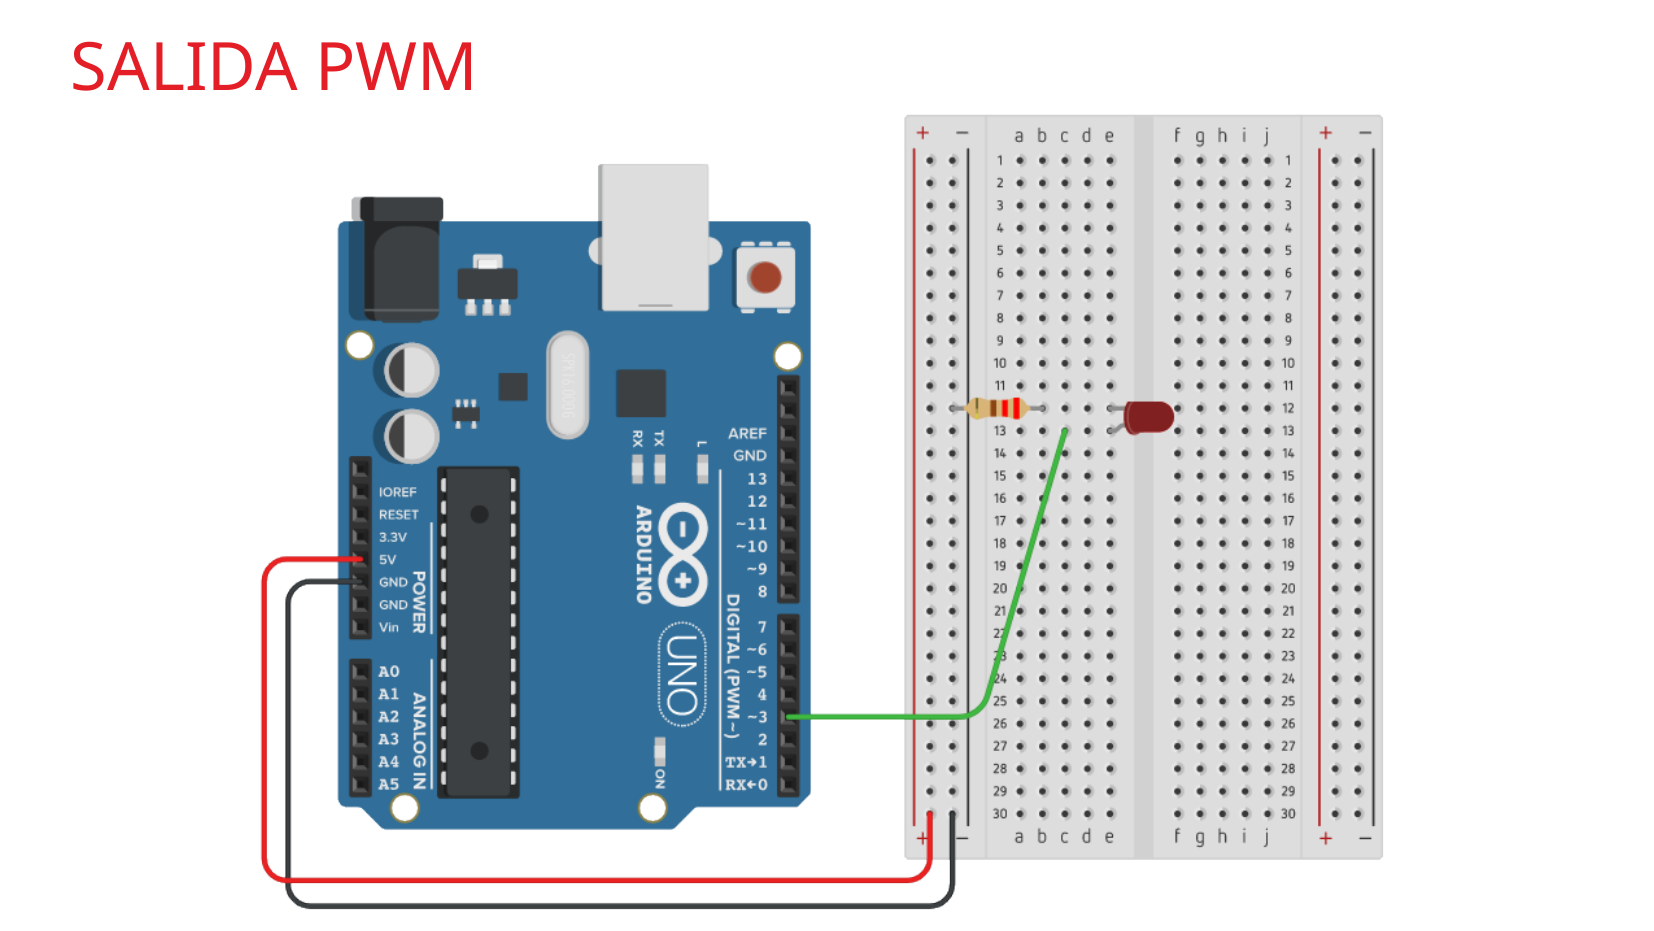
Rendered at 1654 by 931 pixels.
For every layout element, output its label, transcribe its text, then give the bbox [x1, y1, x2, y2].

title SALIDA PWM [70, 11, 1347, 118]
picture [249, 94, 1404, 925]
